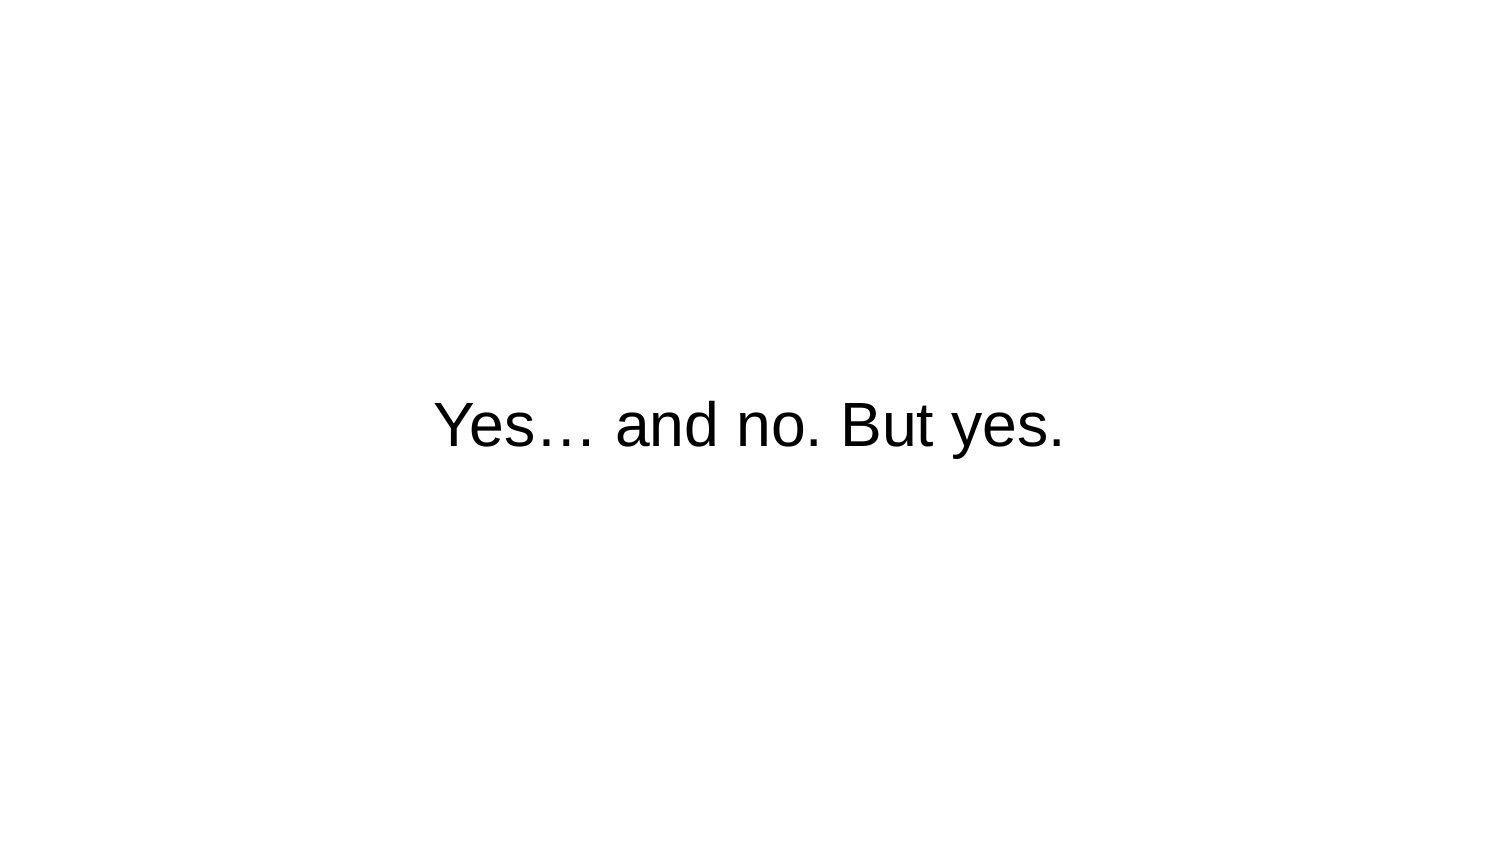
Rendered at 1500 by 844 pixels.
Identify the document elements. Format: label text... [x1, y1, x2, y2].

text_box Yes… and no. But yes. [111, 263, 1389, 581]
